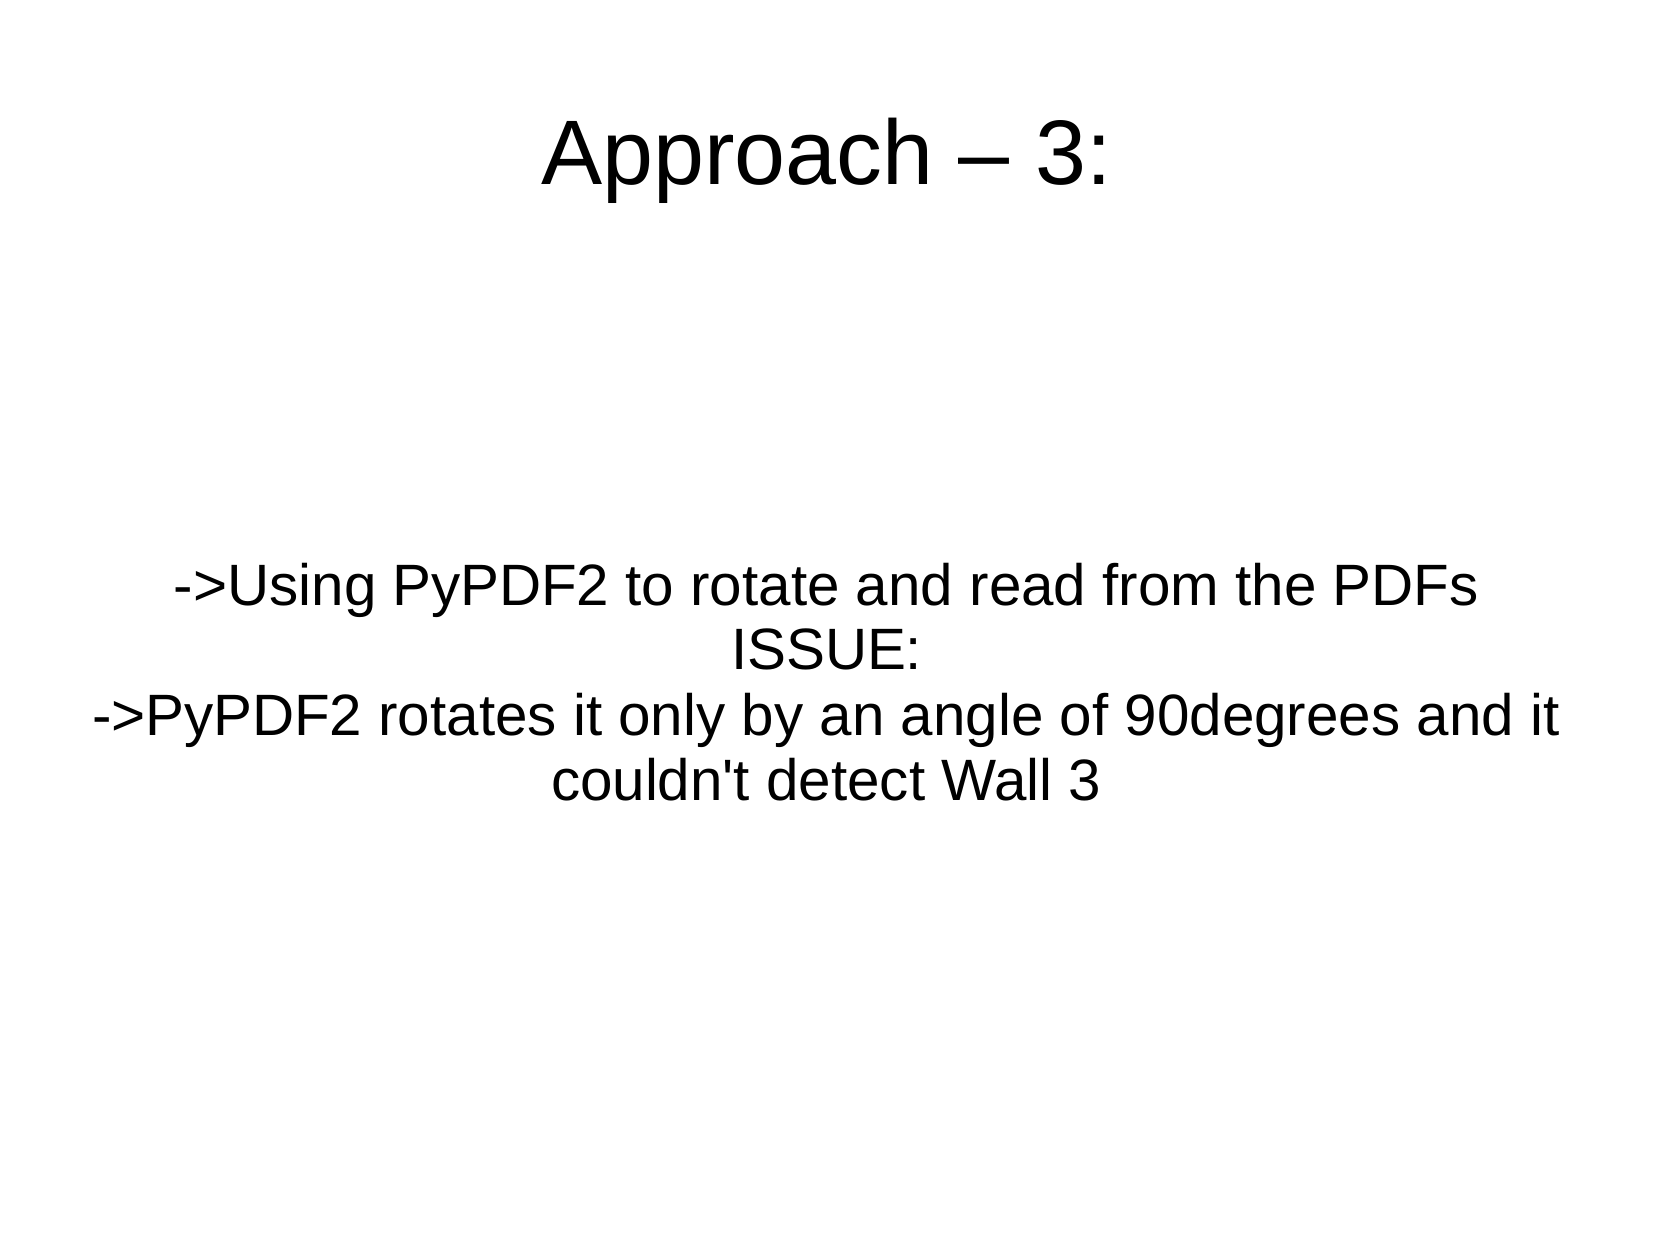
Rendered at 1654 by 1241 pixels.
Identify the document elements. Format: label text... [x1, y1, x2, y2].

subtitle ->Using PyPDF2 to rotate and read from the PDFs ISSUE: ->PyPDF2 rotates it only by an angle of 90degrees and it couldn't detect Wall 3 [82, 290, 1571, 1010]
title Approach – 3: [82, 49, 1571, 257]
